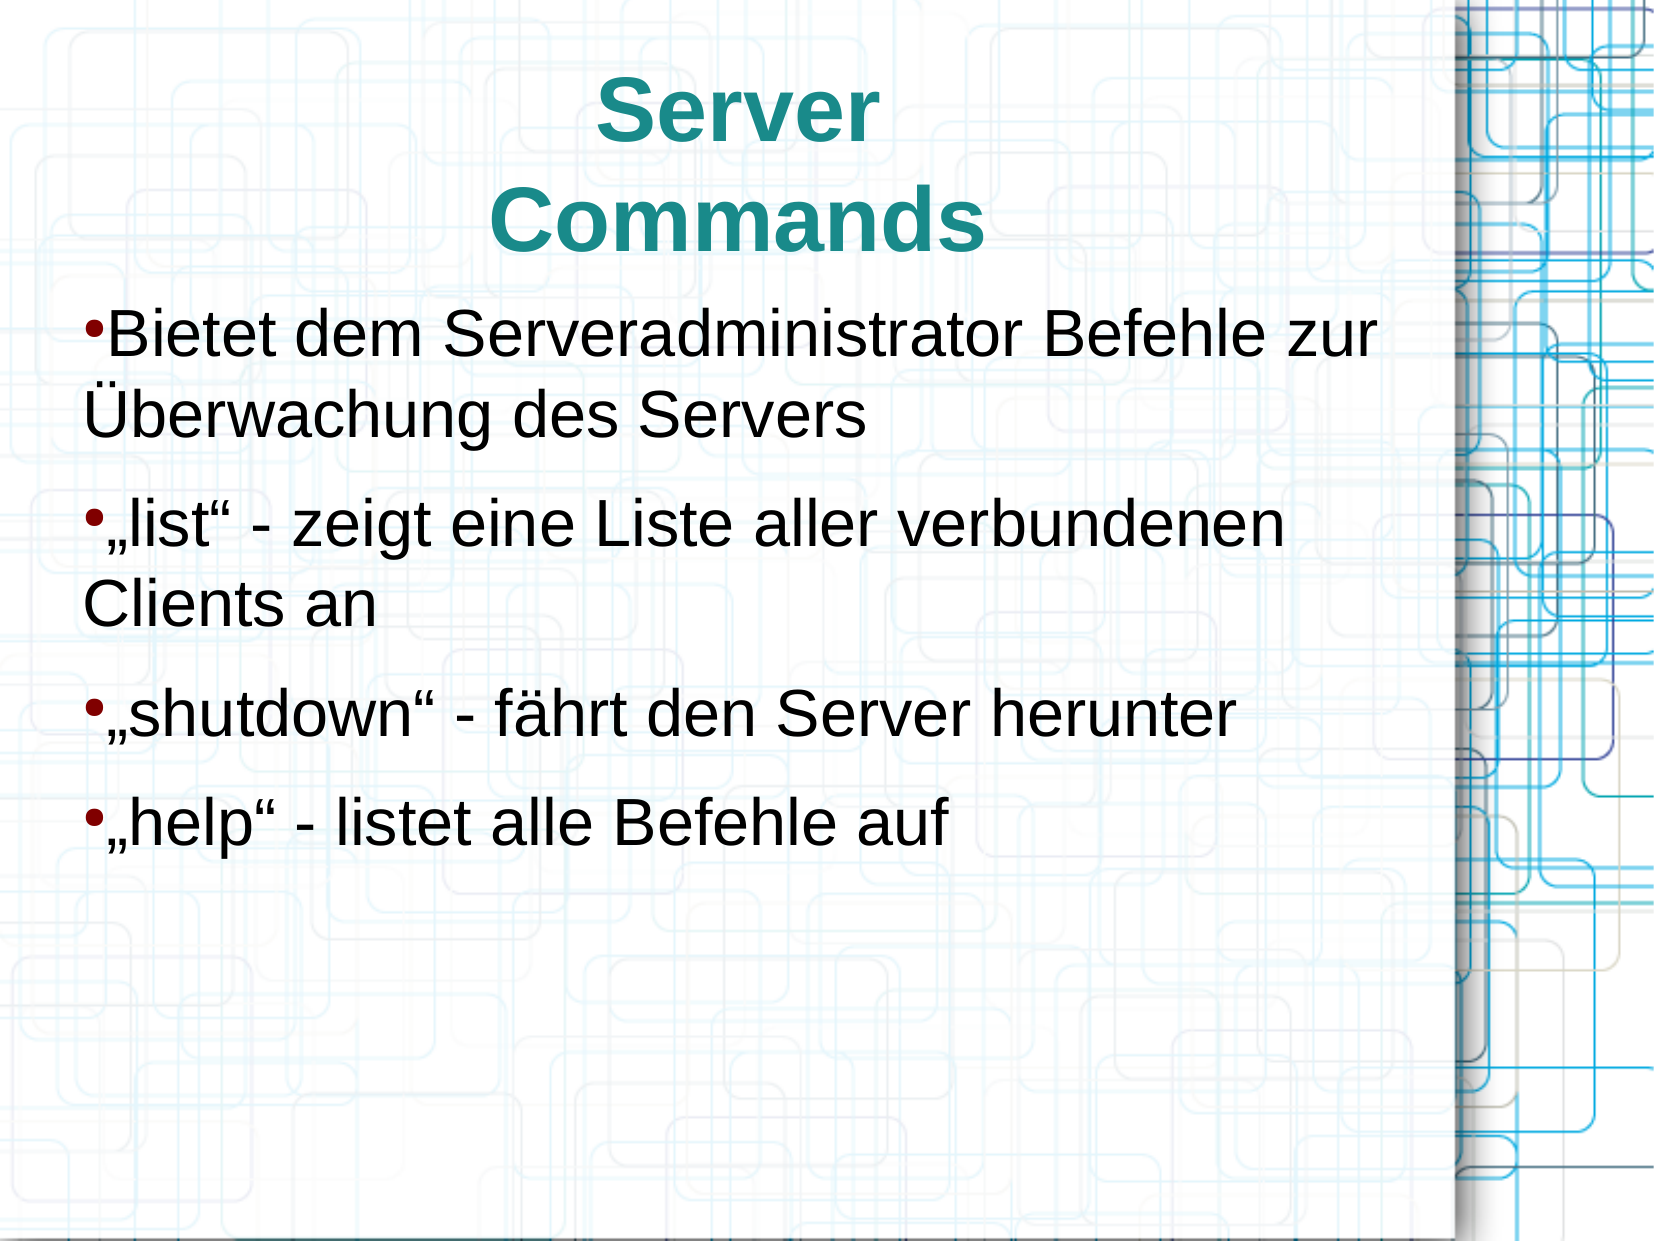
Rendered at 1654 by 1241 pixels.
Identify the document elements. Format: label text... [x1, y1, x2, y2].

list Bietet dem Serveradministrator Befehle zur Überwachung des Servers „list“ - zeigt eine Liste aller verbundenen Clients an „shutdown“ - fährt den Server herunter „help“ - listet alle Befehle auf [82, 290, 1418, 1109]
title Server Commands [59, 49, 1418, 257]
